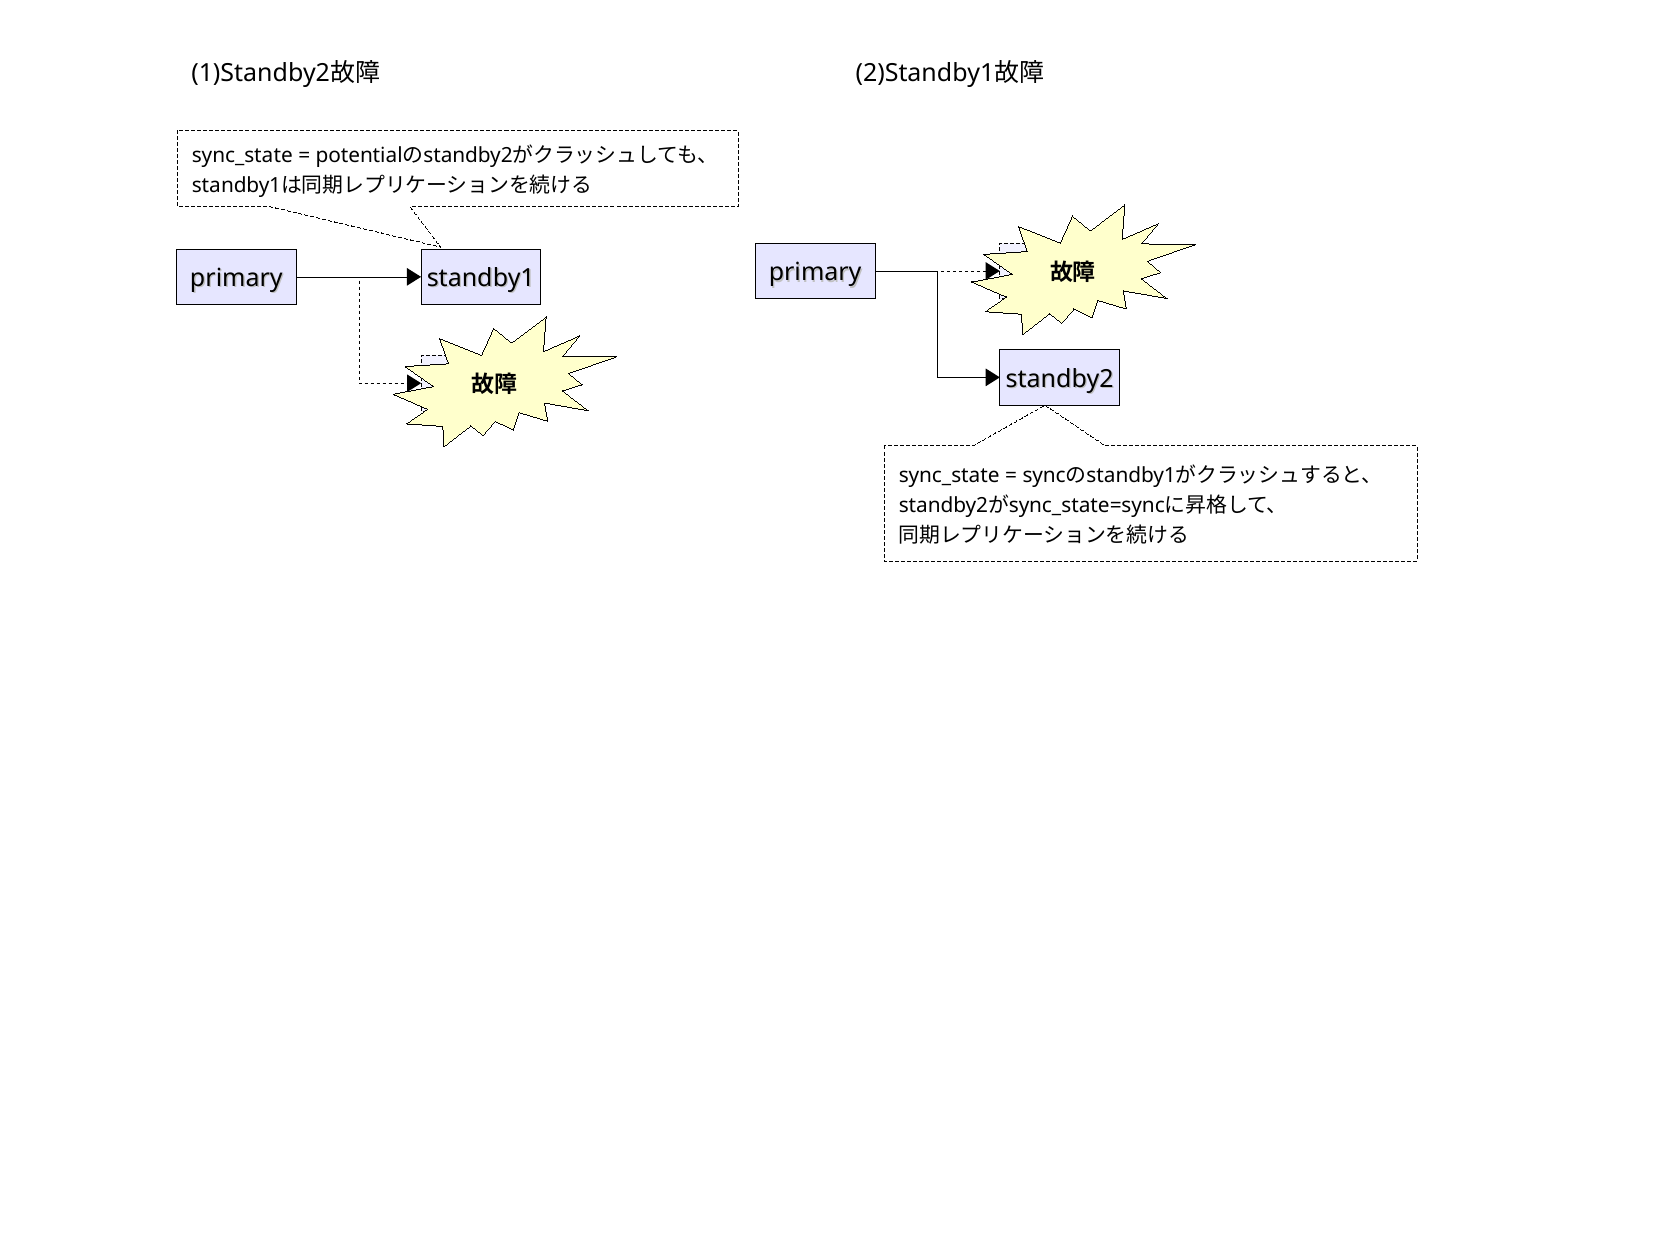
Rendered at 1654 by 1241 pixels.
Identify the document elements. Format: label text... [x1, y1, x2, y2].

text_box primary [176, 249, 297, 305]
text_box 故障 [393, 316, 617, 447]
text_box sync_state = potentialのstandby2がクラッシュしても、 standby1は同期レプリケーションを続ける [177, 130, 739, 248]
text_box standby2 [999, 349, 1120, 406]
text_box sync_state = syncのstandby1がクラッシュすると、 standby2がsync_state=syncに昇格して、 同期レプリケーションを続ける [884, 405, 1418, 562]
text_box 故障 [971, 204, 1196, 335]
text_box slave1 [999, 243, 1026, 253]
text_box slave2 [421, 355, 448, 365]
text_box (1)Standby2故障 (2)Standby1故障 [176, 45, 1070, 94]
text_box standby1 [421, 249, 541, 305]
text_box primary [755, 243, 876, 299]
